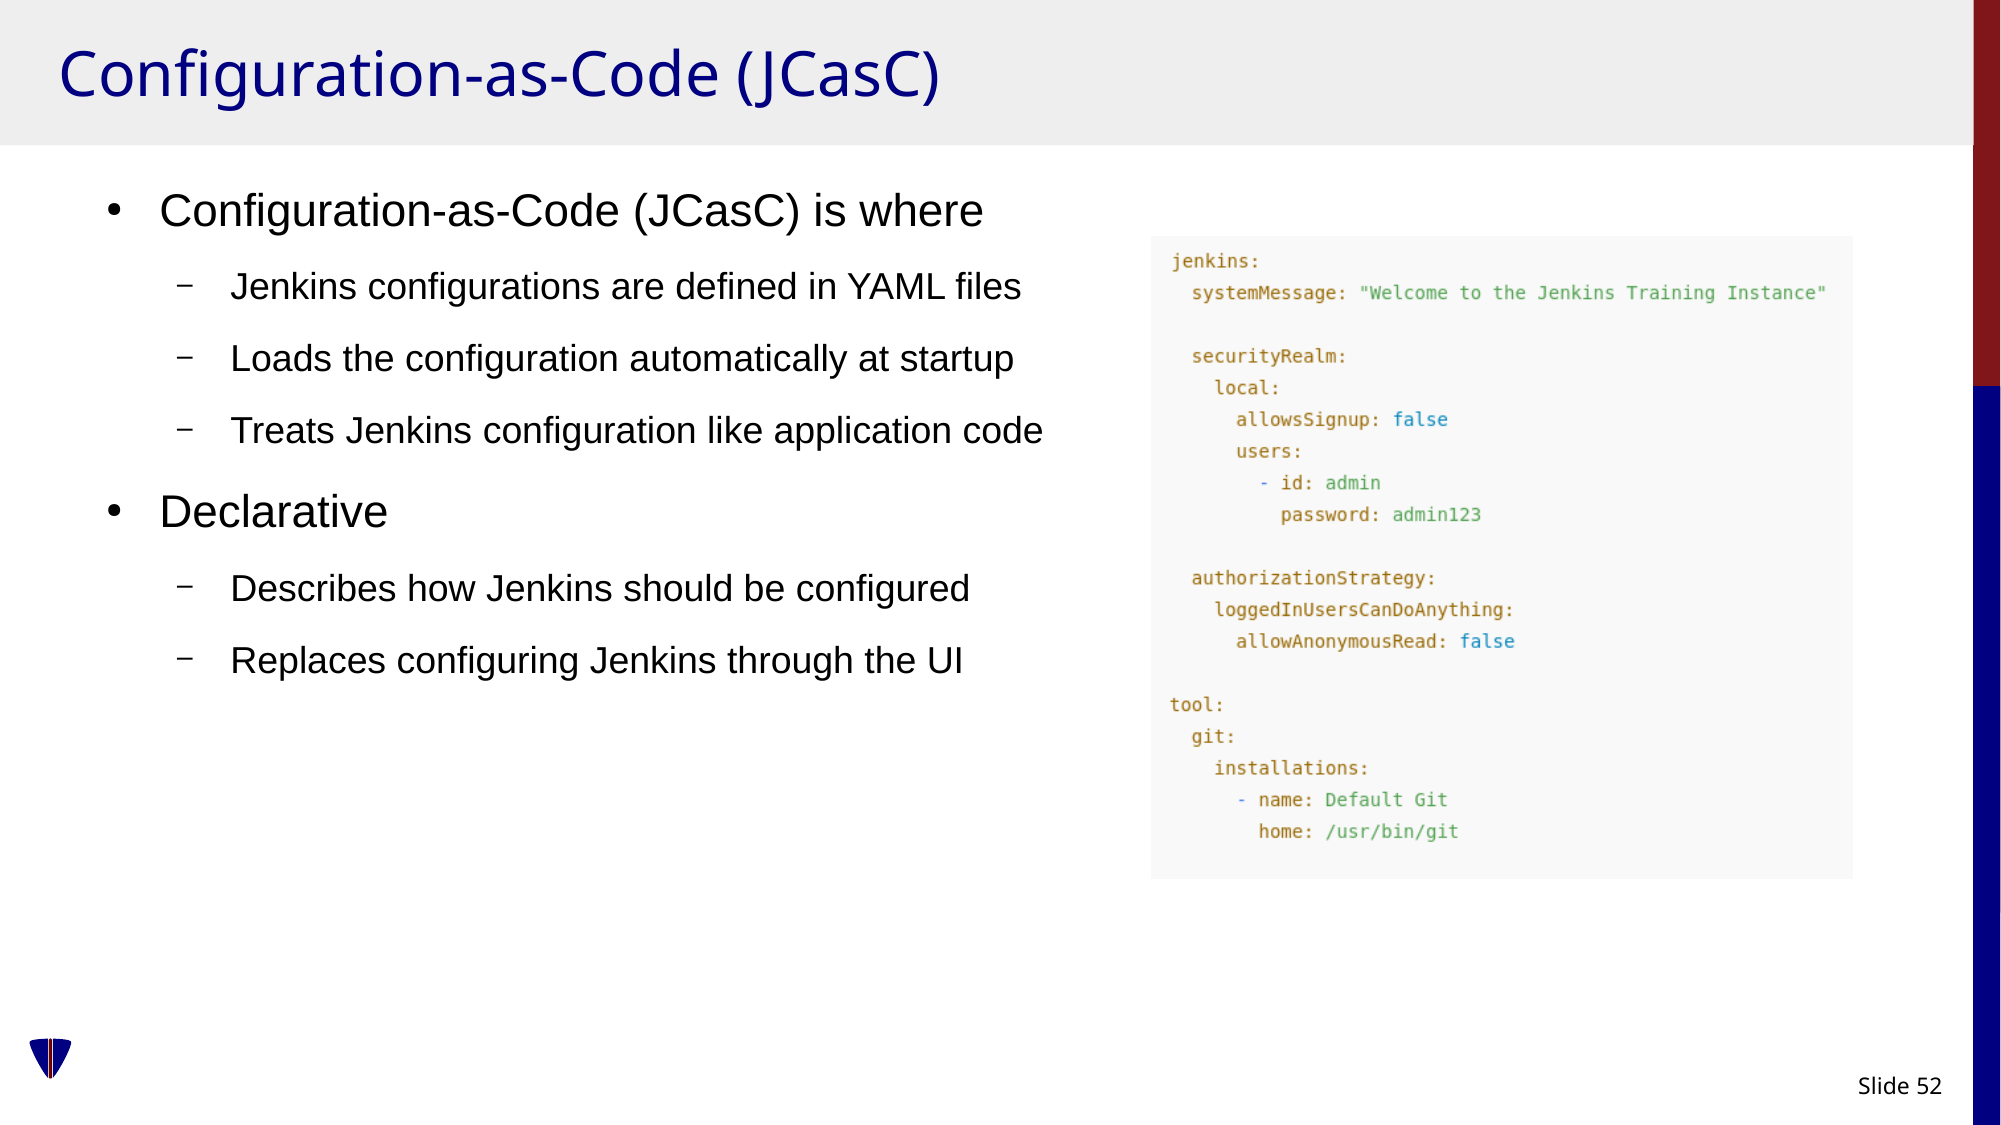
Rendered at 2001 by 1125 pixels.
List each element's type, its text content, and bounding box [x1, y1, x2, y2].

title Configuration-as-Code (JCasC) [0, 0, 1974, 146]
list Configuration-as-Code (JCasC) is where Jenkins configurations are defined in YAML files Loads the configuration automatically at startup Treats Jenkins configuration like application code Declarative Describes how Jenkins should be configured Replaces configuring Jenkins through the UI [88, 177, 1123, 1034]
picture [1151, 236, 1853, 879]
